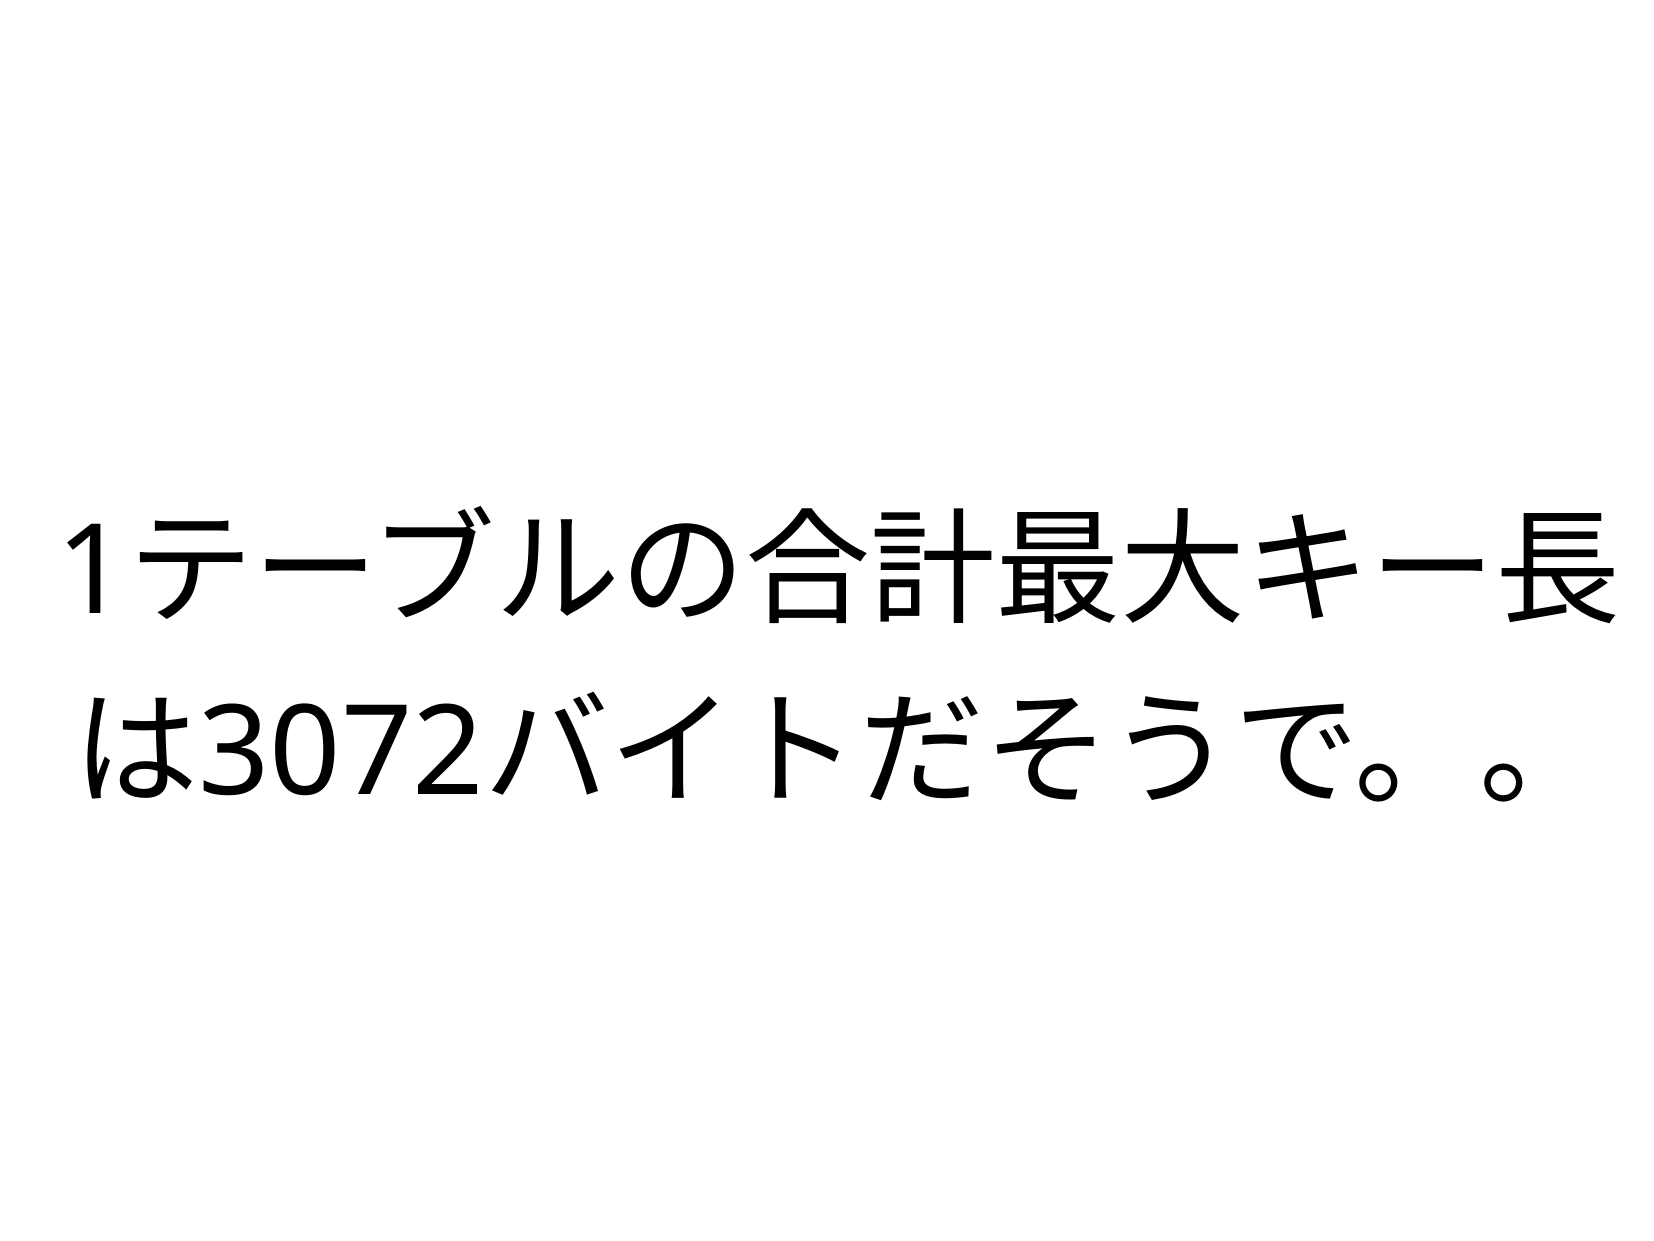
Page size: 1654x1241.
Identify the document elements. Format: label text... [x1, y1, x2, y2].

subtitle 1テーブルの合計最大キー長は3072バイトだそうで。。 [47, 290, 1630, 1010]
